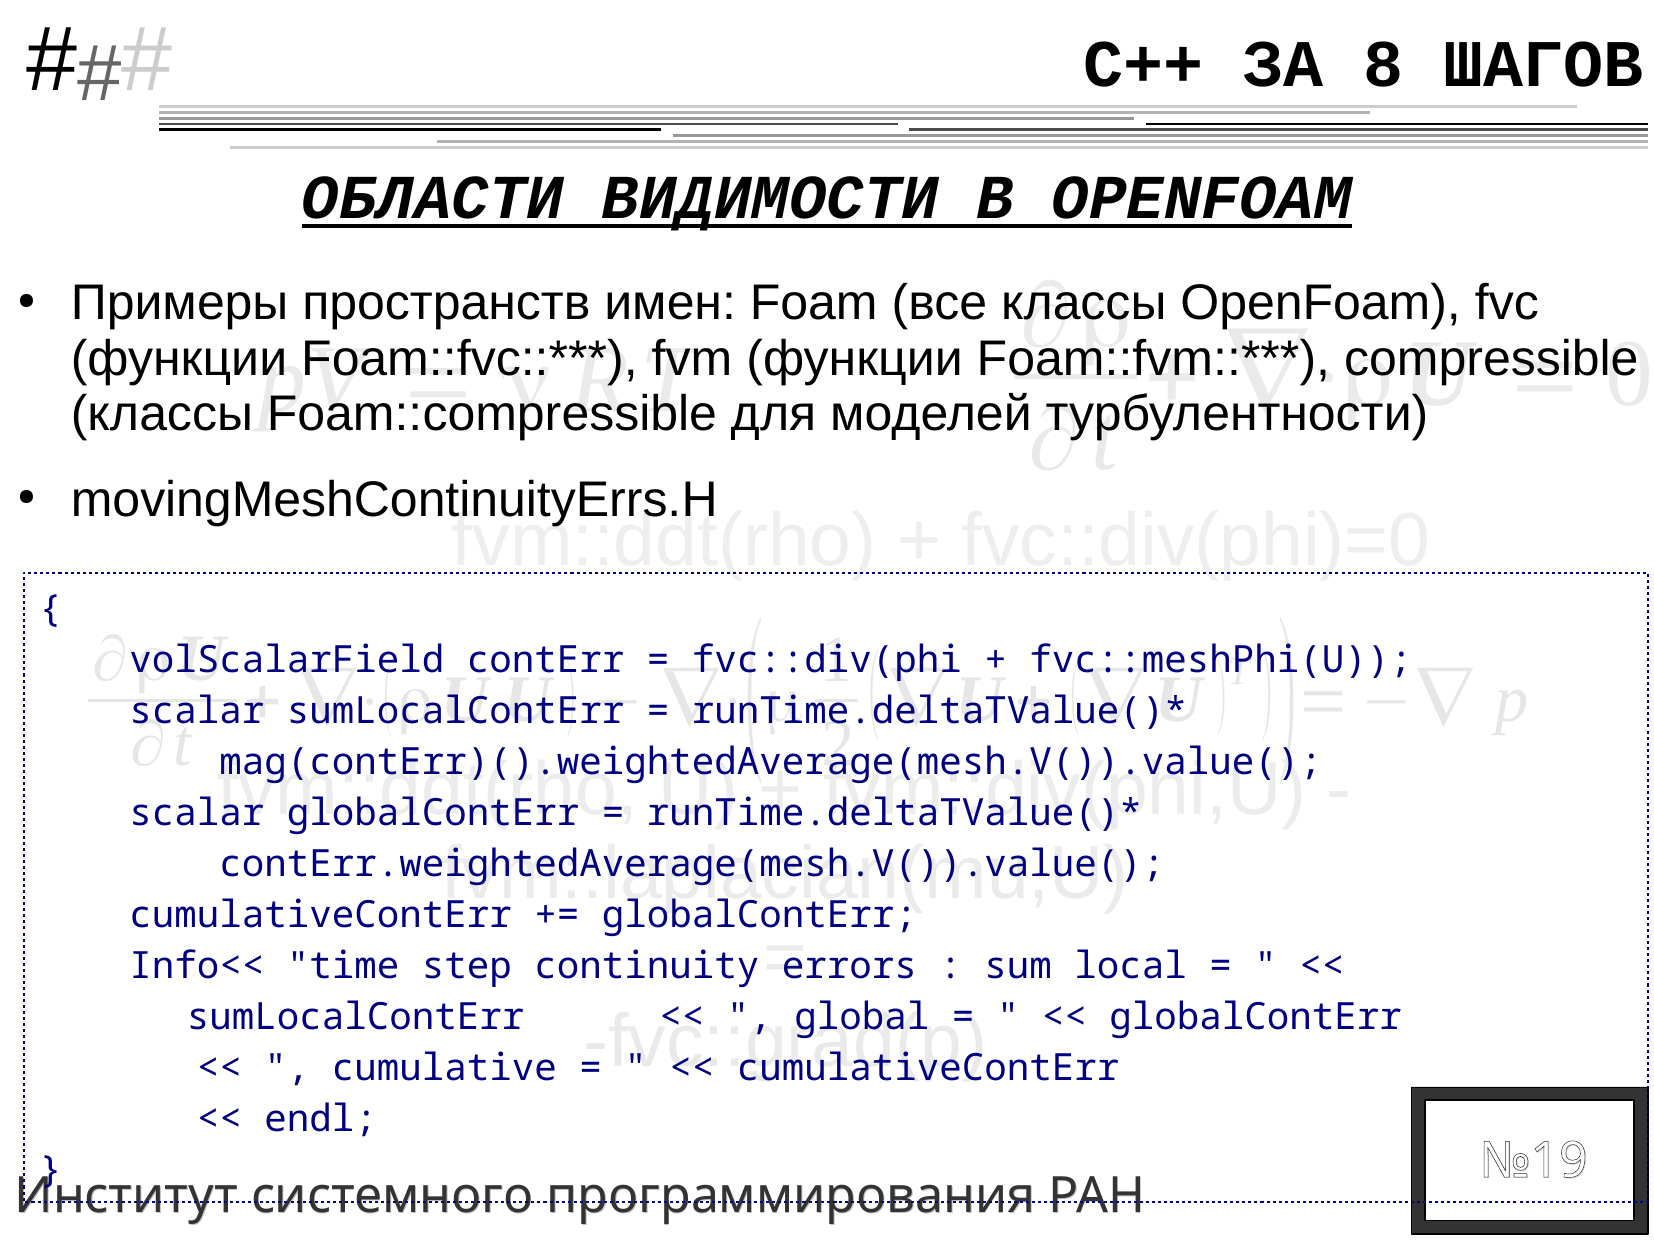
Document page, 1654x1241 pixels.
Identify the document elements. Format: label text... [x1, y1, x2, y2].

list Примеры пространств имен: Foam (все классы OpenFoam), fvc (функции Foam::fvc::***), fvm (функции Foam::fvm::***), compressible (классы Foam::compressible для моделей турбулентности) movingMeshContinuityErrs.H [0, 274, 1654, 1093]
title ОБЛАСТИ ВИДИМОСТИ В OPENFOAM [0, 147, 1654, 257]
text_box { volScalarField contErr = fvc::div(phi + fvc::meshPhi(U)); scalar sumLocalContErr = runTime.deltaTValue()* mag(contErr)().weightedAverage(mesh.V()).value(); scalar globalContErr = runTime.deltaTValue()* contErr.weightedAverage(mesh.V()).value(); cumulativeContErr += globalContErr; Info<< "time step continuity errors : sum local = " << sumLocalContErr << ", global = " << globalContErr << ", cumulative = " << cumulativeContErr << endl; } [23, 572, 1648, 1103]
